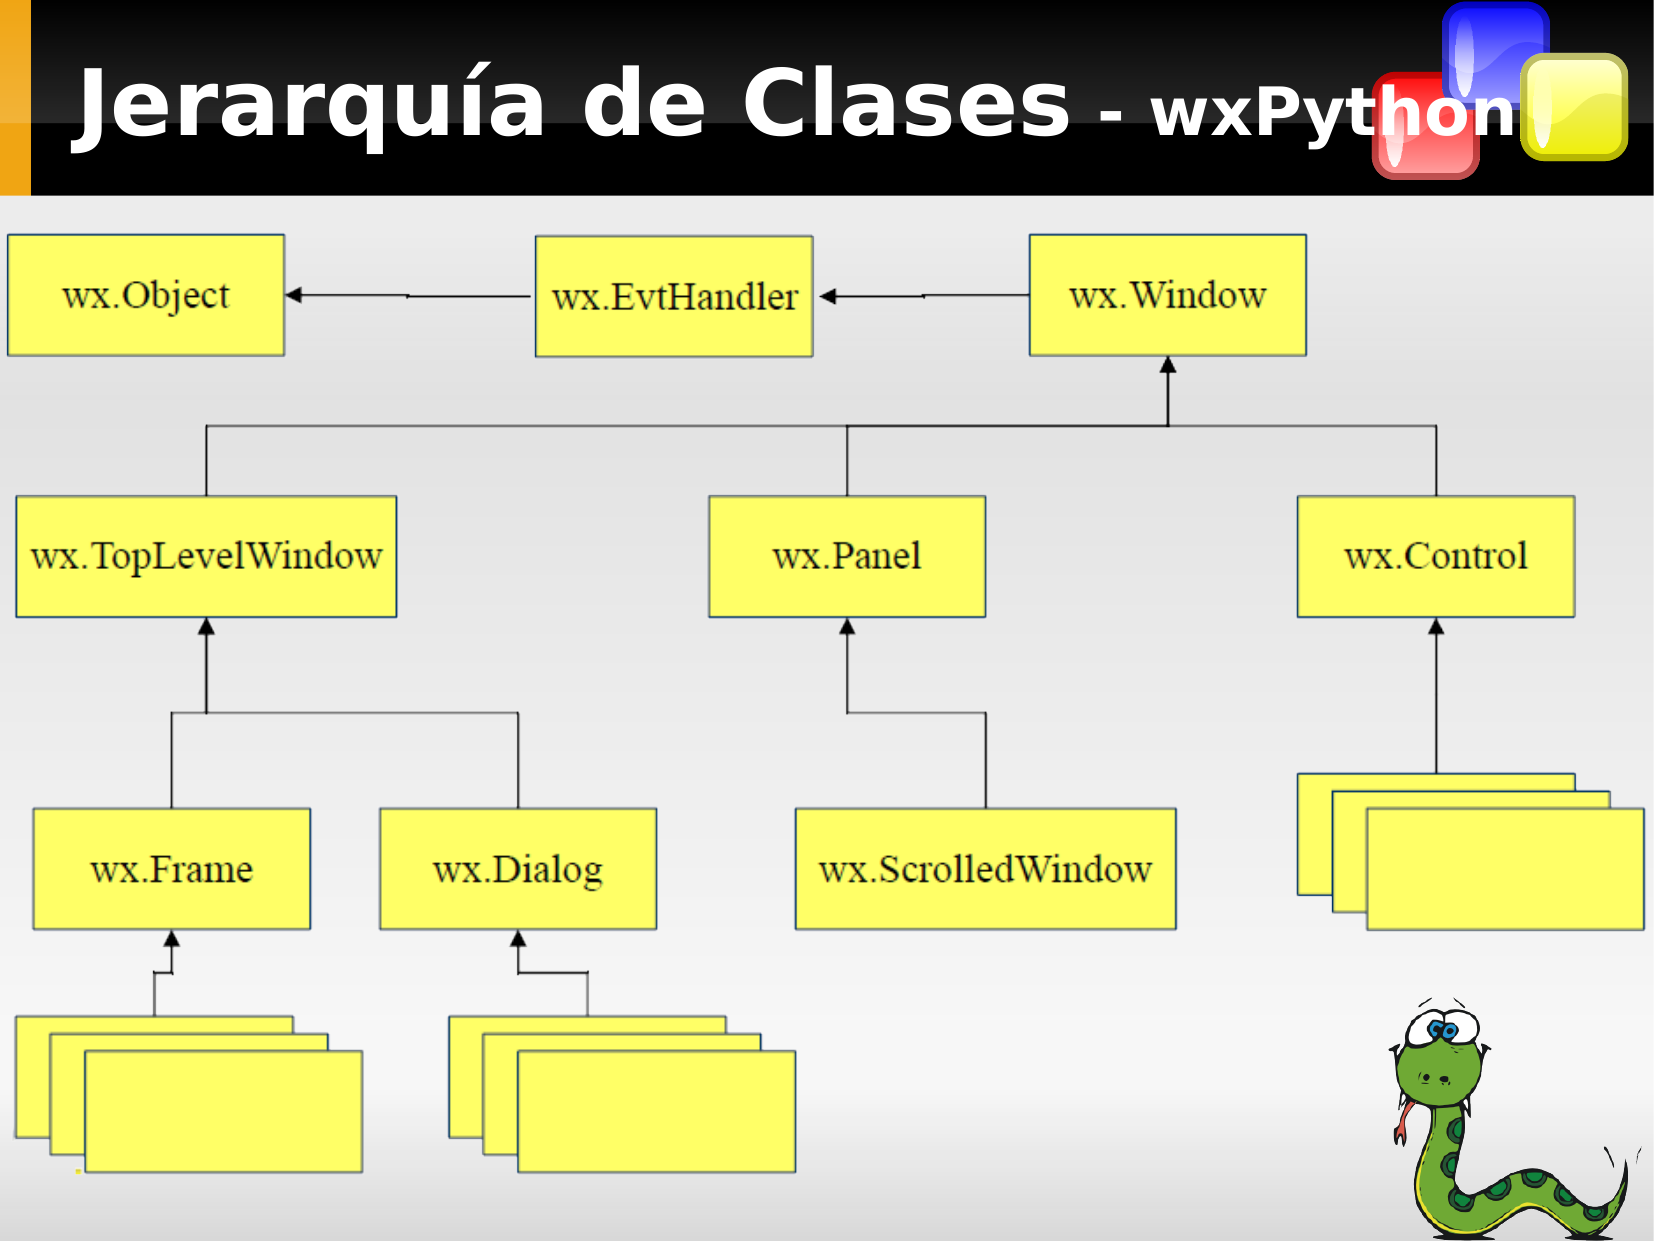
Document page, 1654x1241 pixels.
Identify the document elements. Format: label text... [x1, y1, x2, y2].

picture [0, 0, 1654, 1241]
title Jerarquía de Clases - wxPython [76, 0, 1565, 208]
